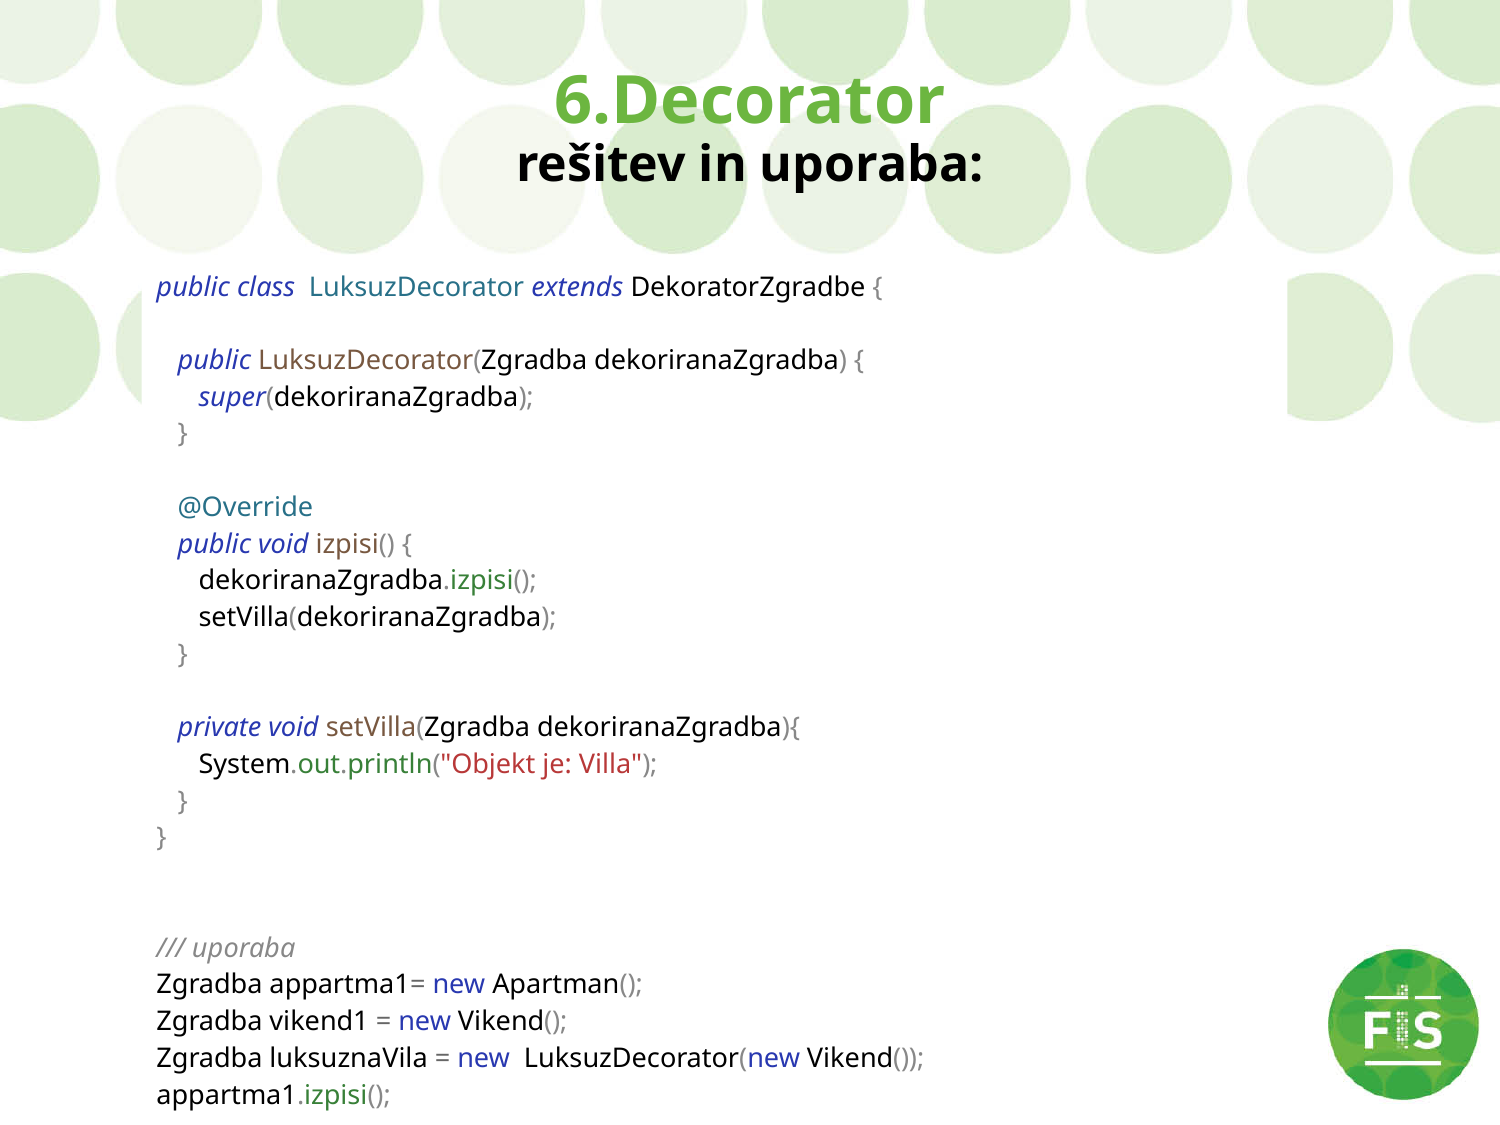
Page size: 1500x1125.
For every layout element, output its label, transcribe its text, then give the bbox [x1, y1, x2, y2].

picture [0, 0, 1500, 1125]
title 6.Decorator rešitev in uporaba: [75, 59, 1425, 233]
text_box public class LuksuzDecorator extends DekoratorZgradbe { public LuksuzDecorator(Zgradba dekoriranaZgradba) { super(dekoriranaZgradba); } @Override public void izpisi() { dekoriranaZgradba.izpisi(); setVilla(dekoriranaZgradba); } private void setVilla(Zgradba dekoriranaZgradba){ System.out.println("Objekt je: Villa"); } } /// uporaba Zgradba appartma1= new Apartman(); Zgradba vikend1 = new Vikend(); Zgradba luksuznaVila = new LuksuzDecorator(new Vikend()); appartma1.izpisi(); [141, 259, 1288, 1026]
